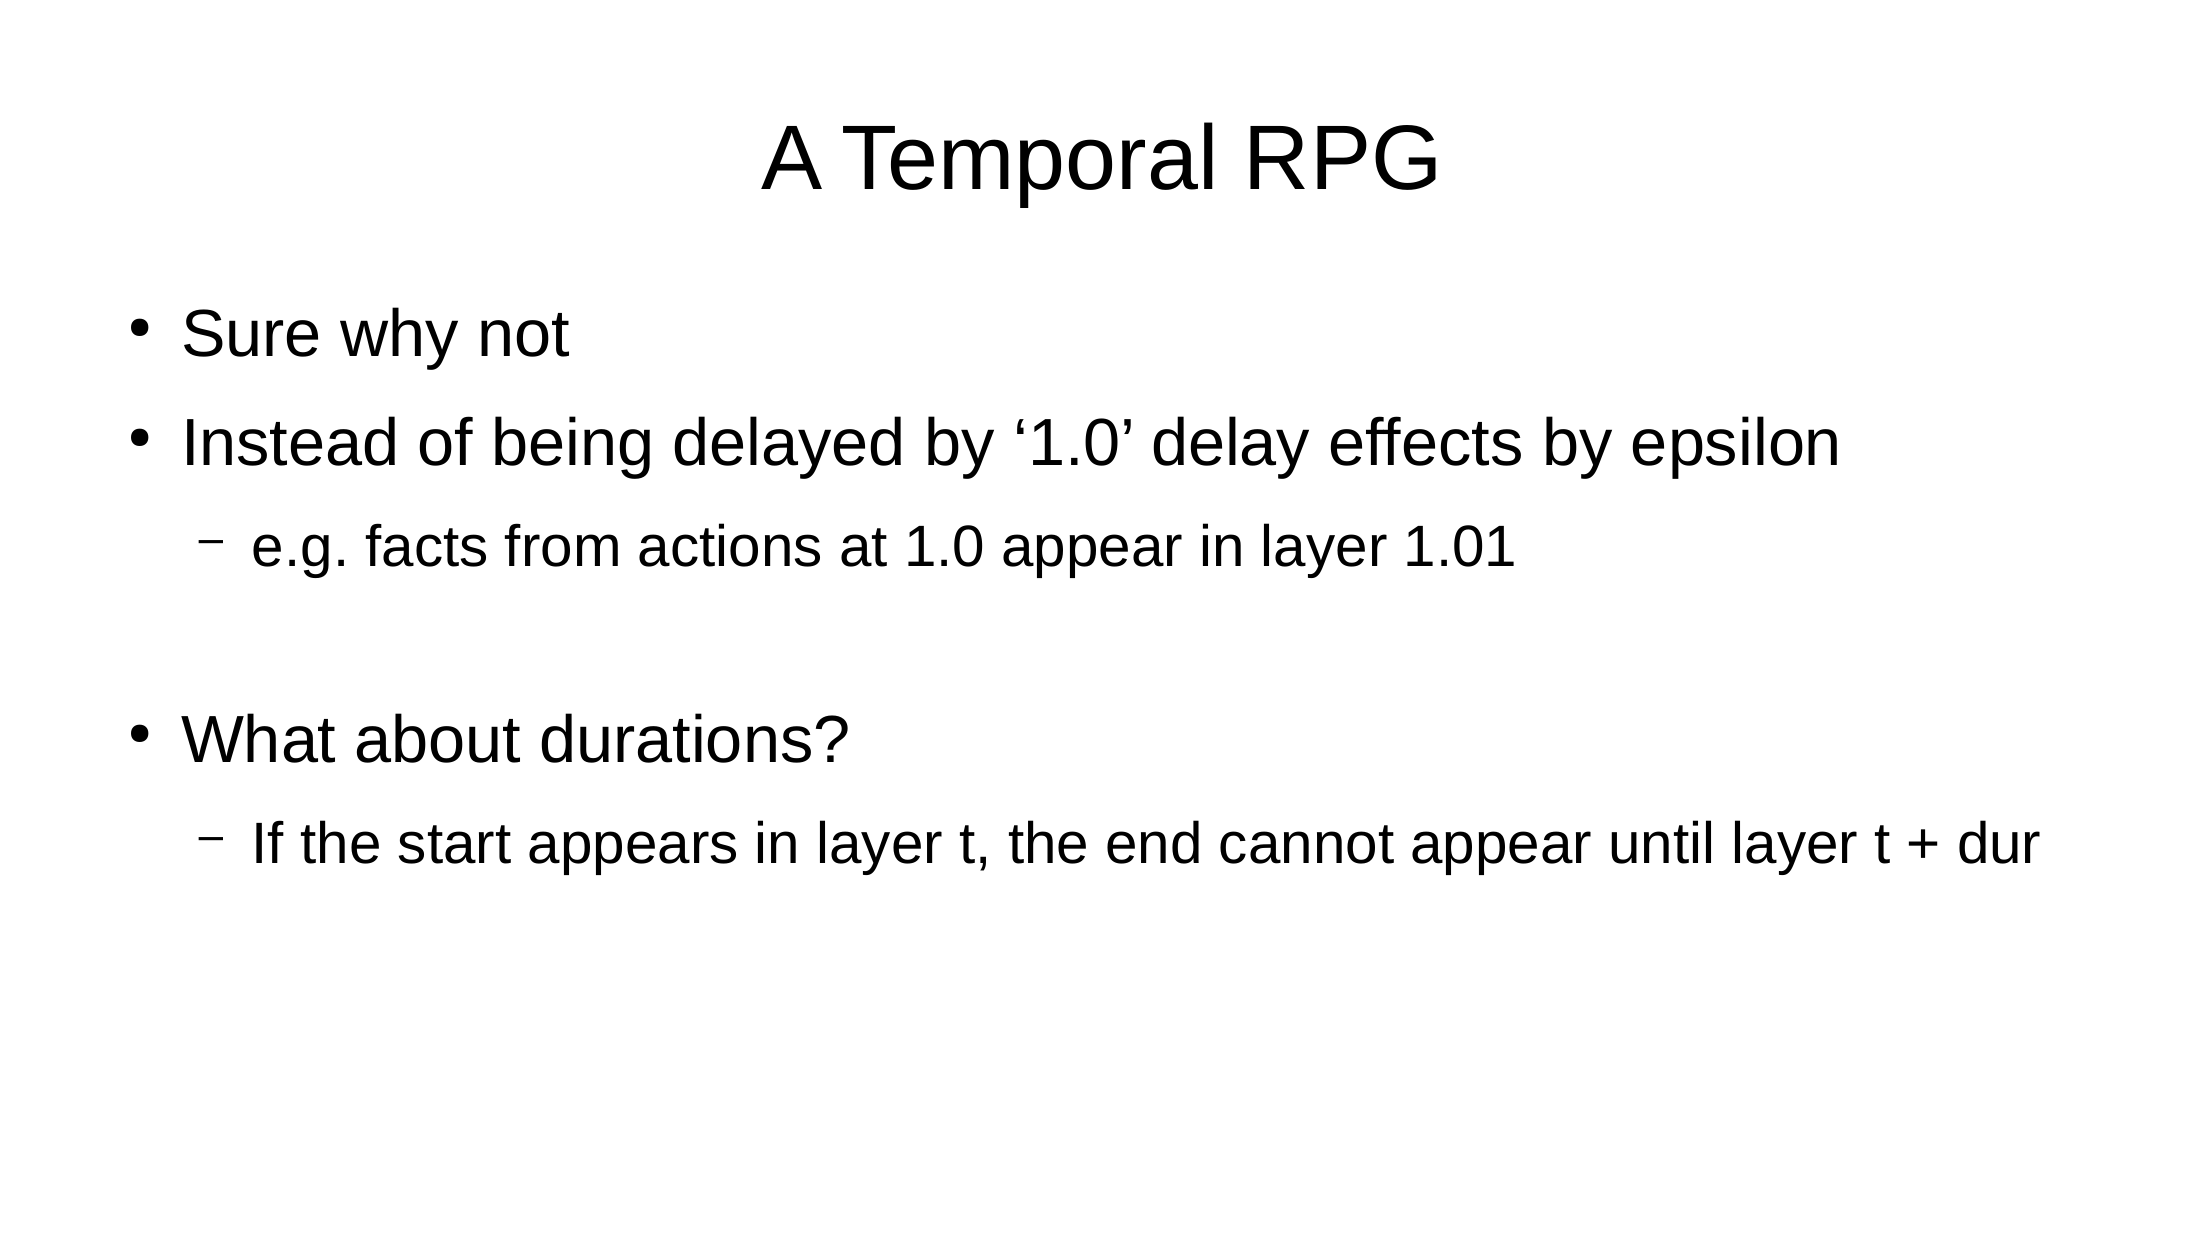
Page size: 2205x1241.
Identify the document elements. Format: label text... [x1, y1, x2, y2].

list Sure why not Instead of being delayed by ‘1.0’ delay effects by epsilon e.g. facts from actions at 1.0 appear in layer 1.01 What about durations? If the start appears in layer t, the end cannot appear until layer t + dur [110, 289, 2095, 1167]
title A Temporal RPG [110, 49, 2095, 257]
